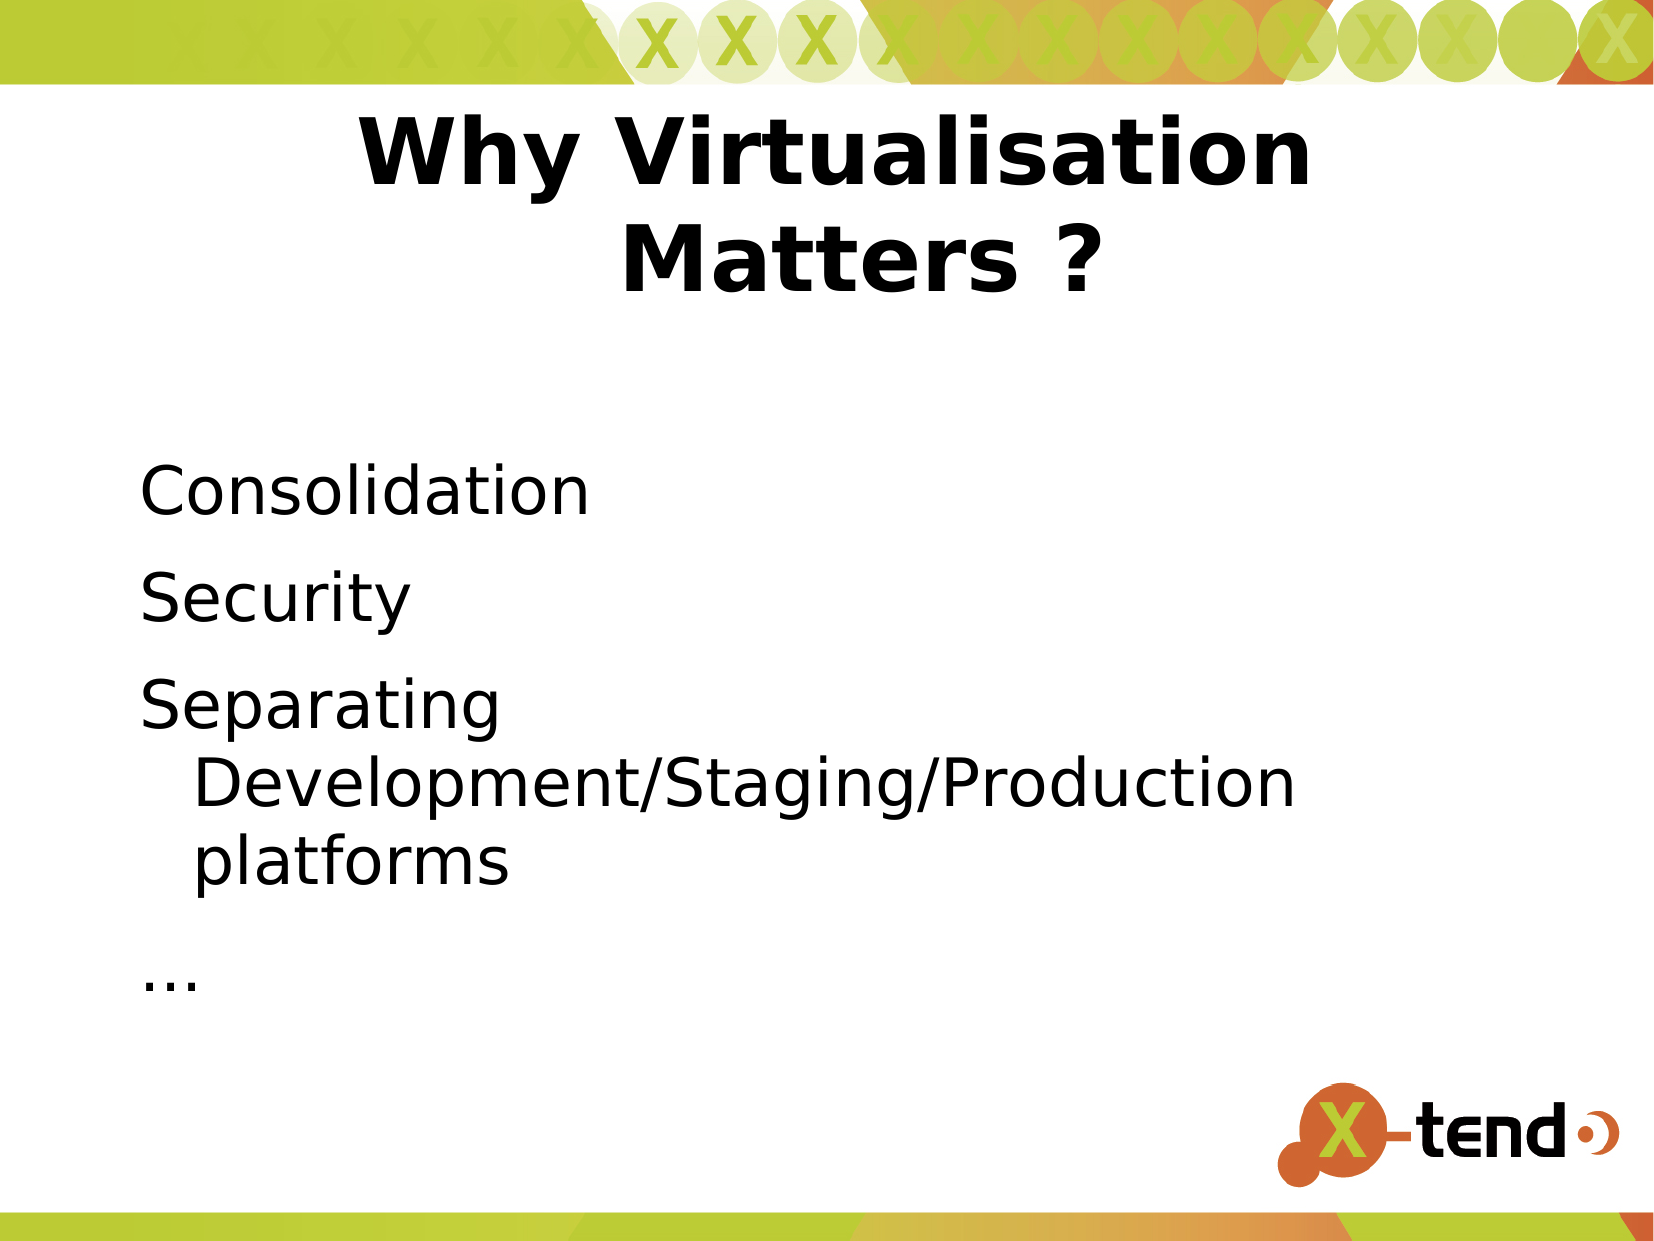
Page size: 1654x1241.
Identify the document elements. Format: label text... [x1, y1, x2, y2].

title Why Virtualisation Matters ? [121, 99, 1534, 314]
picture [0, 0, 1654, 1241]
list Consolidation Security Separating Development/Staging/Production platforms ... [121, 344, 1534, 1127]
